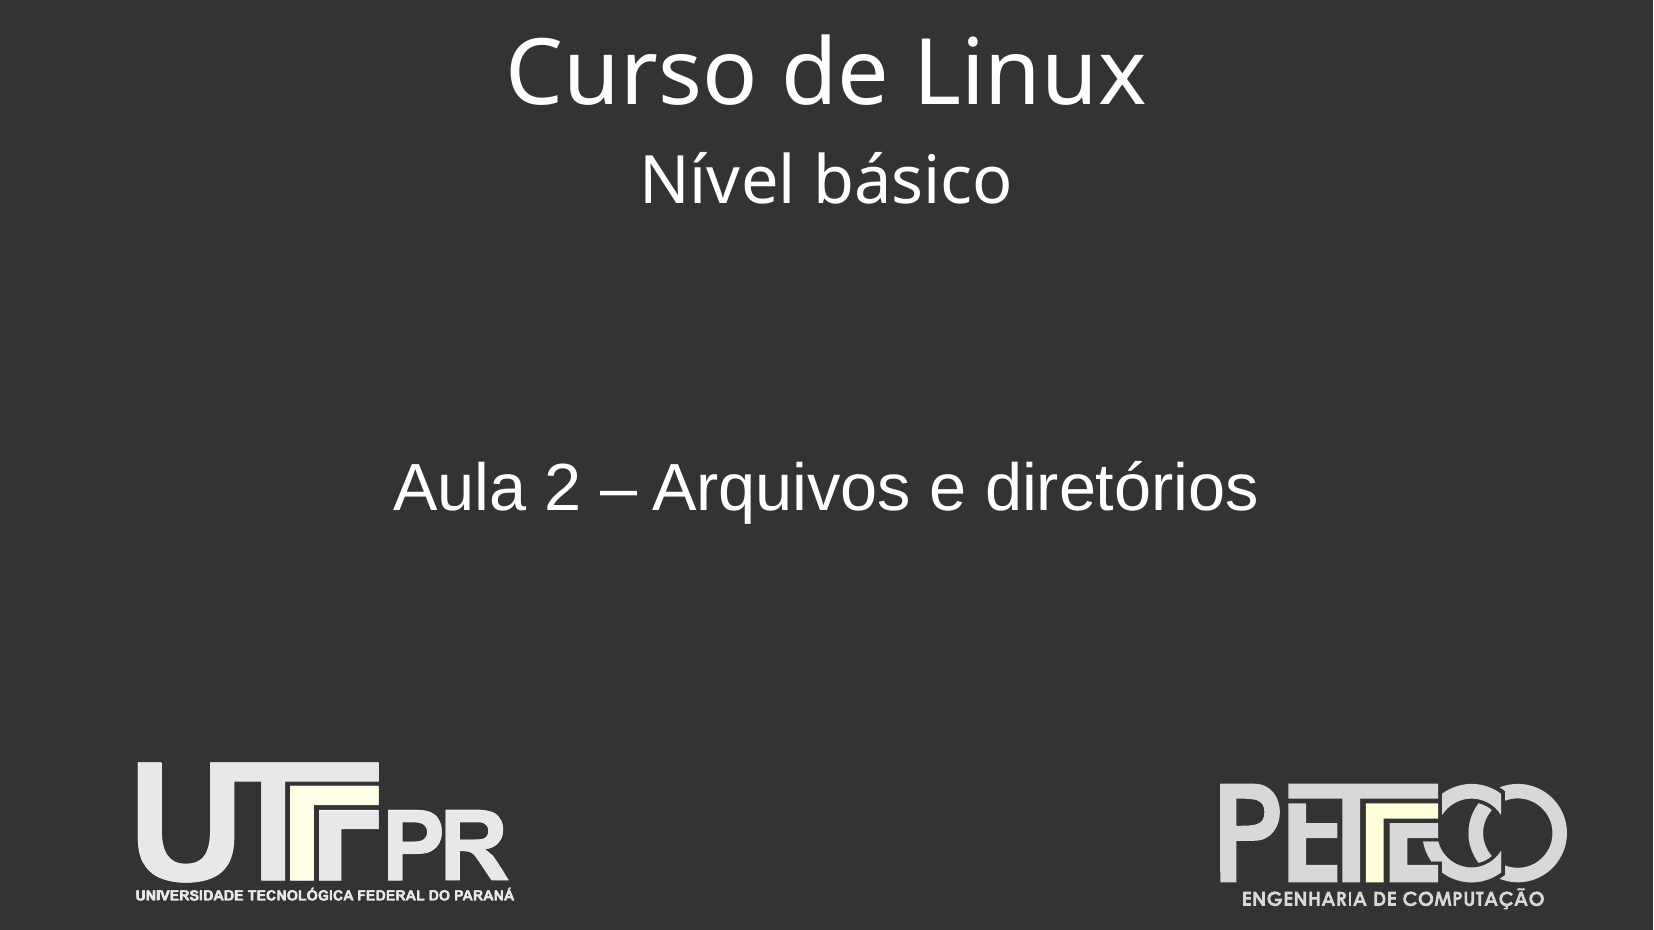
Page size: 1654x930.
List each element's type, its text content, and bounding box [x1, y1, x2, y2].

title Curso de Linux Nível básico [82, 6, 1571, 217]
subtitle Aula 2 – Arquivos e diretórios [82, 217, 1571, 757]
picture [119, 757, 525, 905]
